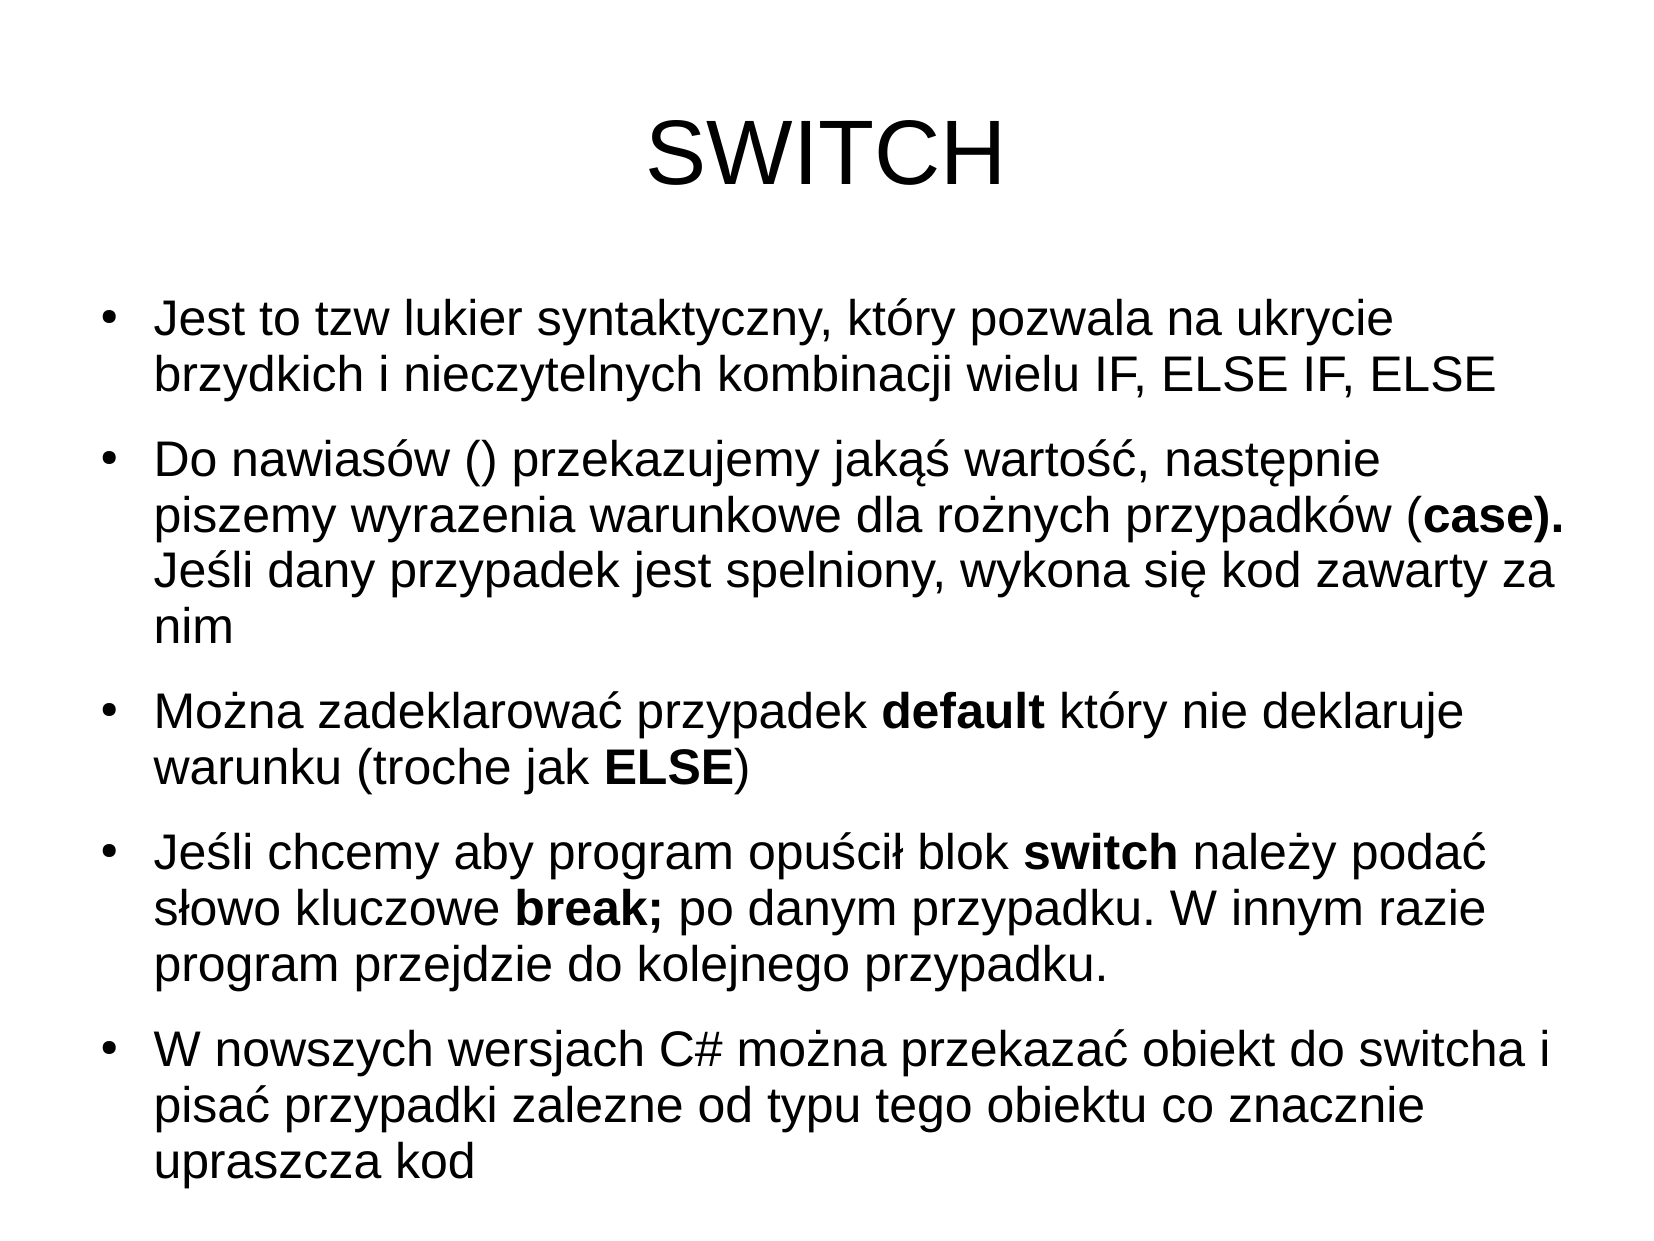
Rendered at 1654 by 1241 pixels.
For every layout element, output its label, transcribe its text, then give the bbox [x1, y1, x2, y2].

list Jest to tzw lukier syntaktyczny, który pozwala na ukrycie brzydkich i nieczytelnych kombinacji wielu IF, ELSE IF, ELSE Do nawiasów () przekazujemy jakąś wartość, następnie piszemy wyrazenia warunkowe dla rożnych przypadków (case). Jeśli dany przypadek jest spelniony, wykona się kod zawarty za nim Można zadeklarować przypadek default który nie deklaruje warunku (troche jak ELSE) Jeśli chcemy aby program opuścił blok switch należy podać słowo kluczowe break; po danym przypadku. W innym razie program przejdzie do kolejnego przypadku. W nowszych wersjach C# można przekazać obiekt do switcha i pisać przypadki zalezne od typu tego obiektu co znacznie upraszcza kod [82, 290, 1571, 1196]
title SWITCH [82, 49, 1571, 257]
